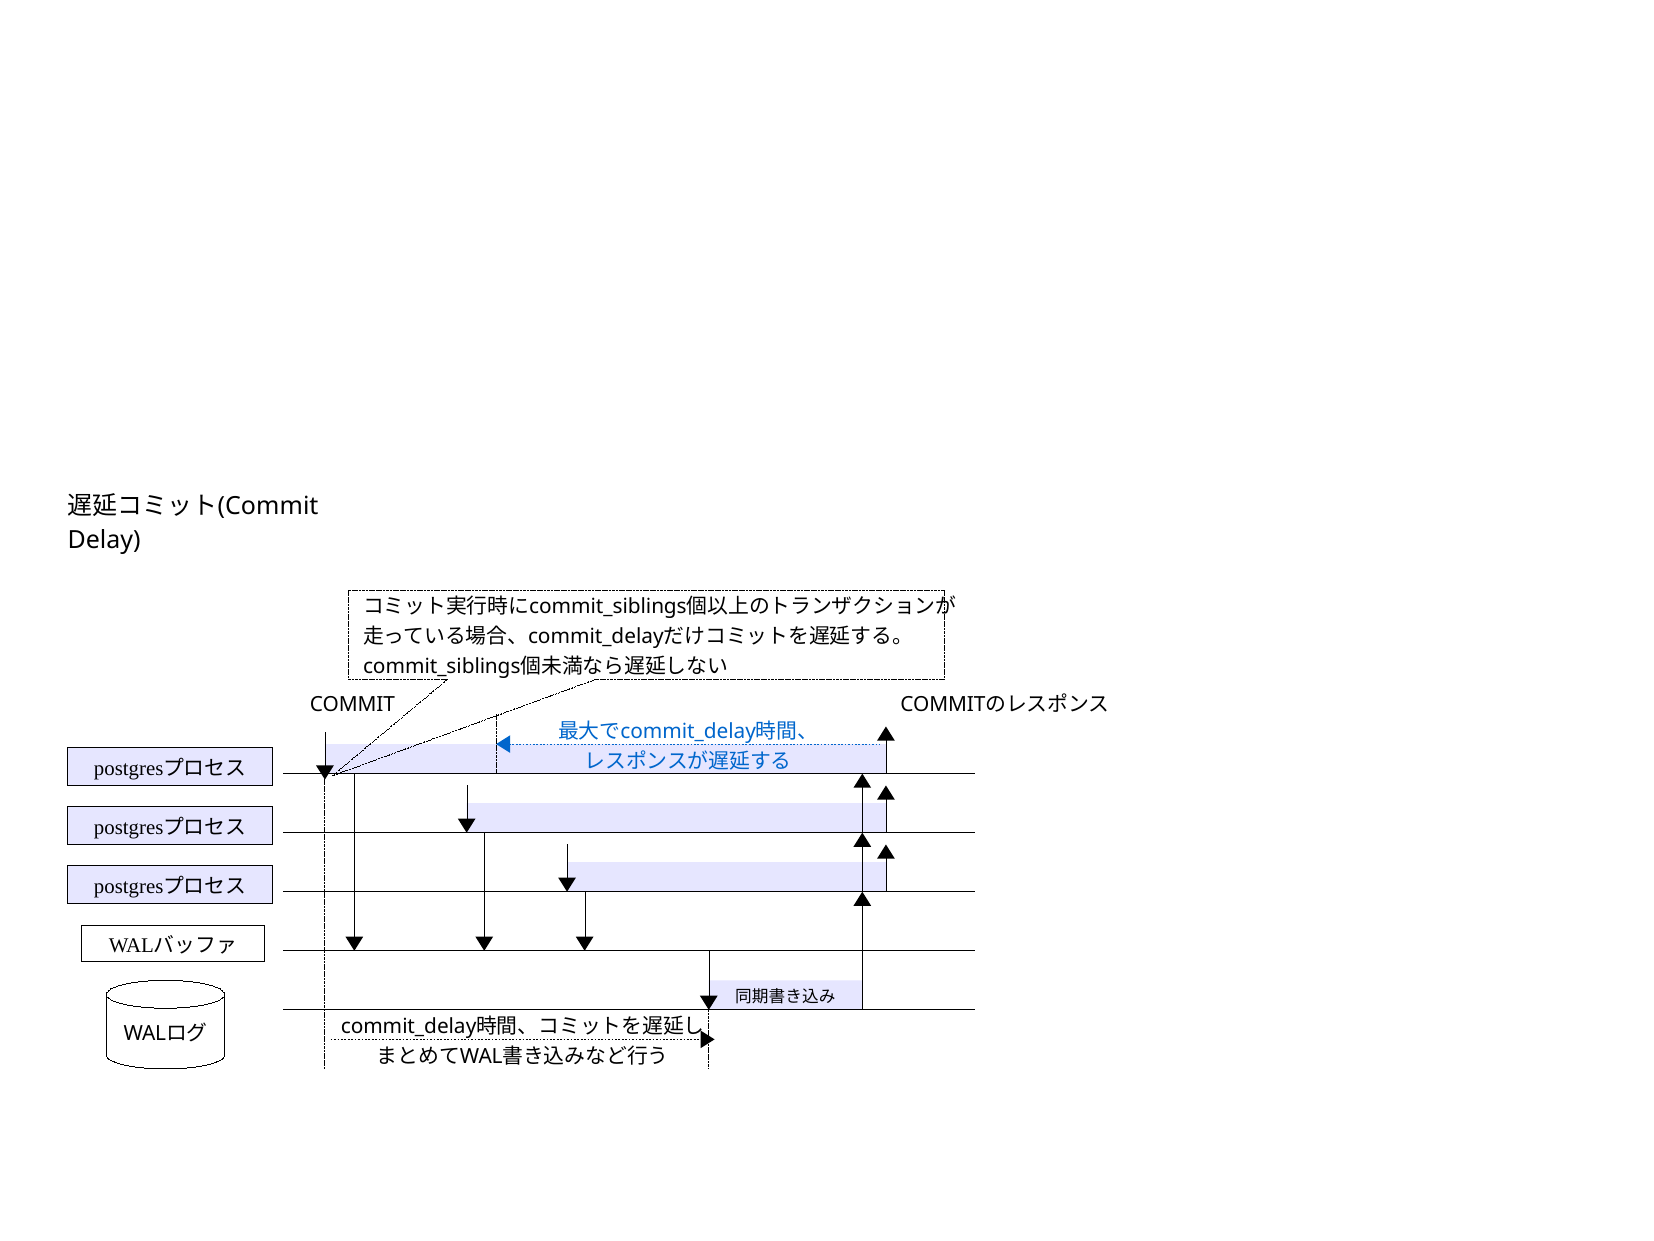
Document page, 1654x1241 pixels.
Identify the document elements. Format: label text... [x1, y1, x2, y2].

text_box postgresプロセス [67, 747, 273, 786]
text_box COMMIT COMMITのレスポンス [295, 680, 445, 724]
text_box [343, 744, 886, 773]
text_box COMMIT COMMITのレスポンス [477, 680, 1125, 724]
text_box WALバッファ [81, 925, 265, 962]
text_box postgresプロセス [67, 806, 273, 845]
text_box コミット実行時にcommit_siblings個以上のトランザクションが 走っている場合、commit_delayだけコミットを遅延する。 commit_siblings個未満なら遅延しない [332, 590, 945, 776]
text_box WALログ [106, 980, 225, 1069]
text_box postgresプロセス [67, 865, 273, 904]
text_box [568, 862, 862, 891]
text_box 同期書き込み [710, 980, 862, 1009]
text_box [326, 744, 369, 773]
text_box 遅延コミット(Commit Delay) [53, 478, 405, 561]
text_box [863, 803, 886, 832]
text_box [863, 862, 886, 891]
text_box [468, 803, 862, 832]
